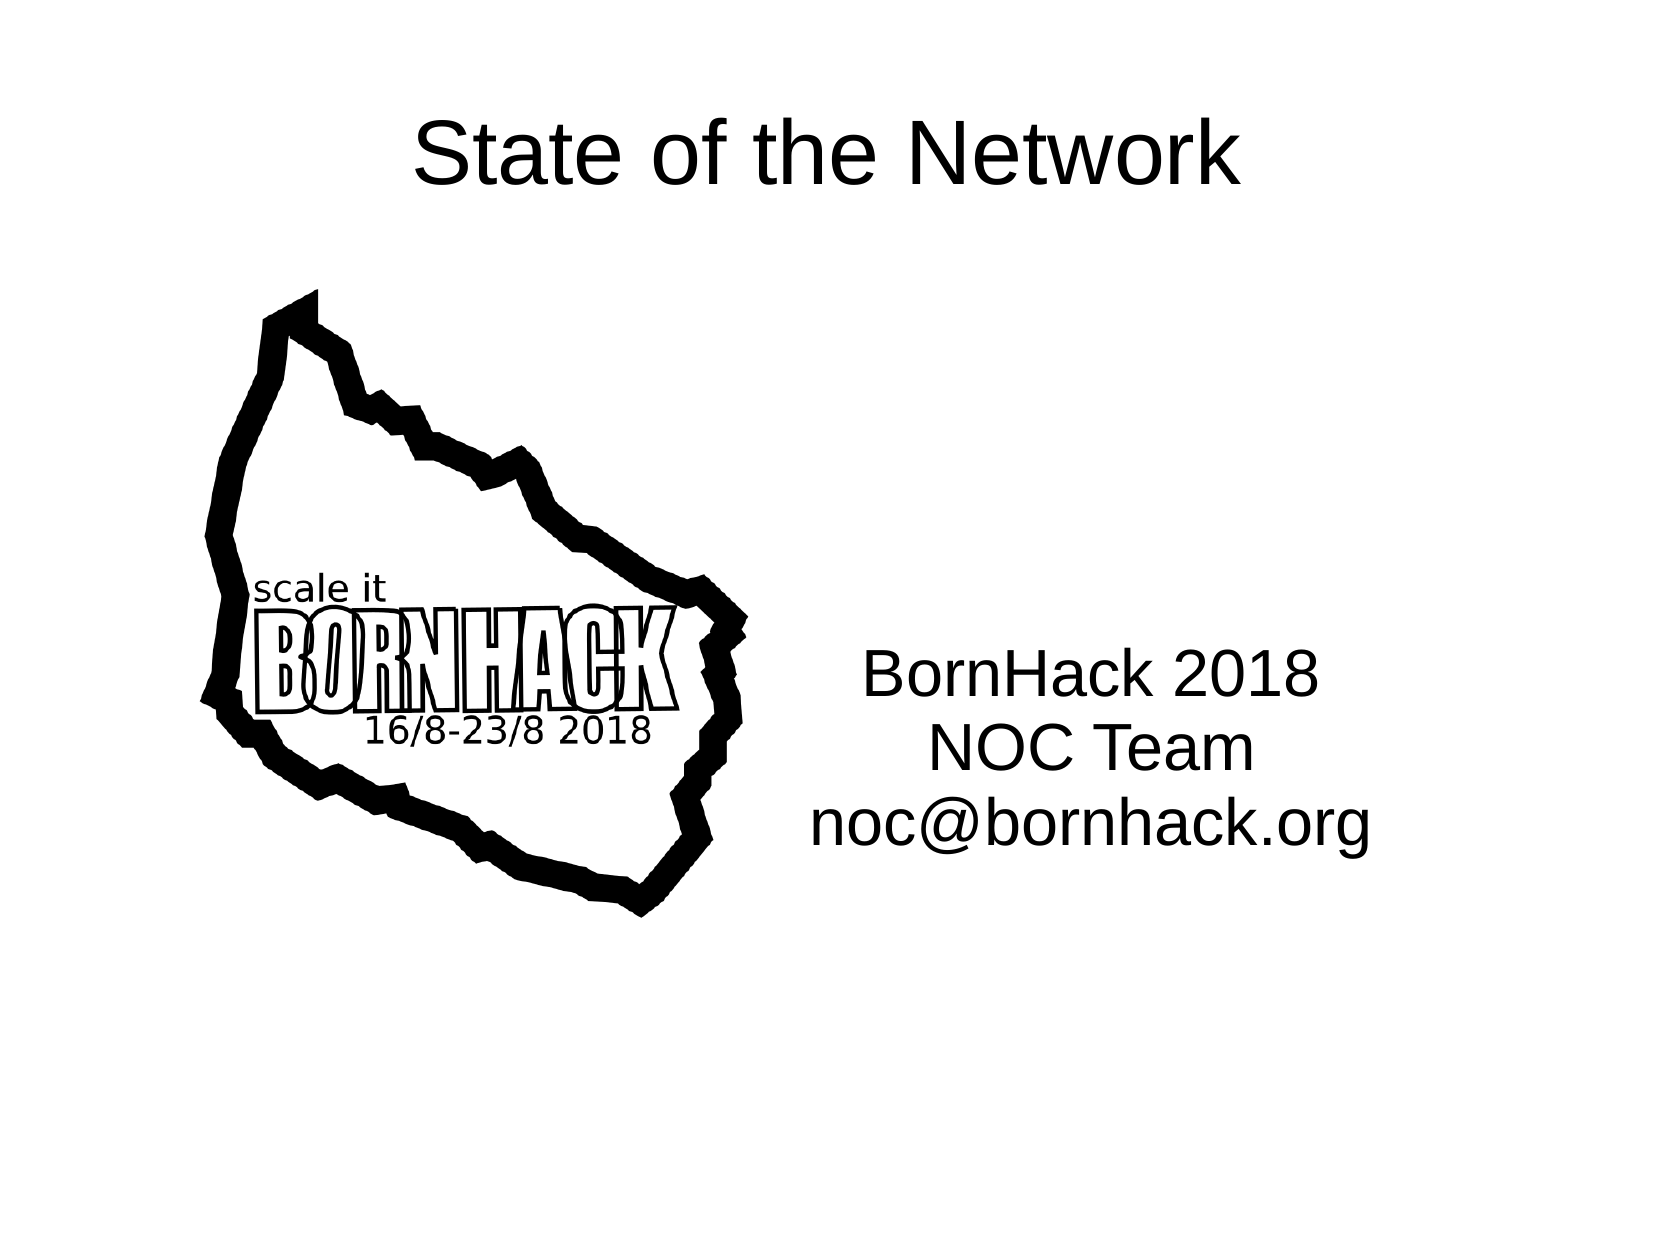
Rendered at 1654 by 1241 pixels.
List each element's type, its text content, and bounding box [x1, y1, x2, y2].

title State of the Network [82, 49, 1571, 257]
subtitle BornHack 2018 NOC Team noc@bornhack.org [637, 535, 1546, 961]
picture [181, 269, 766, 937]
